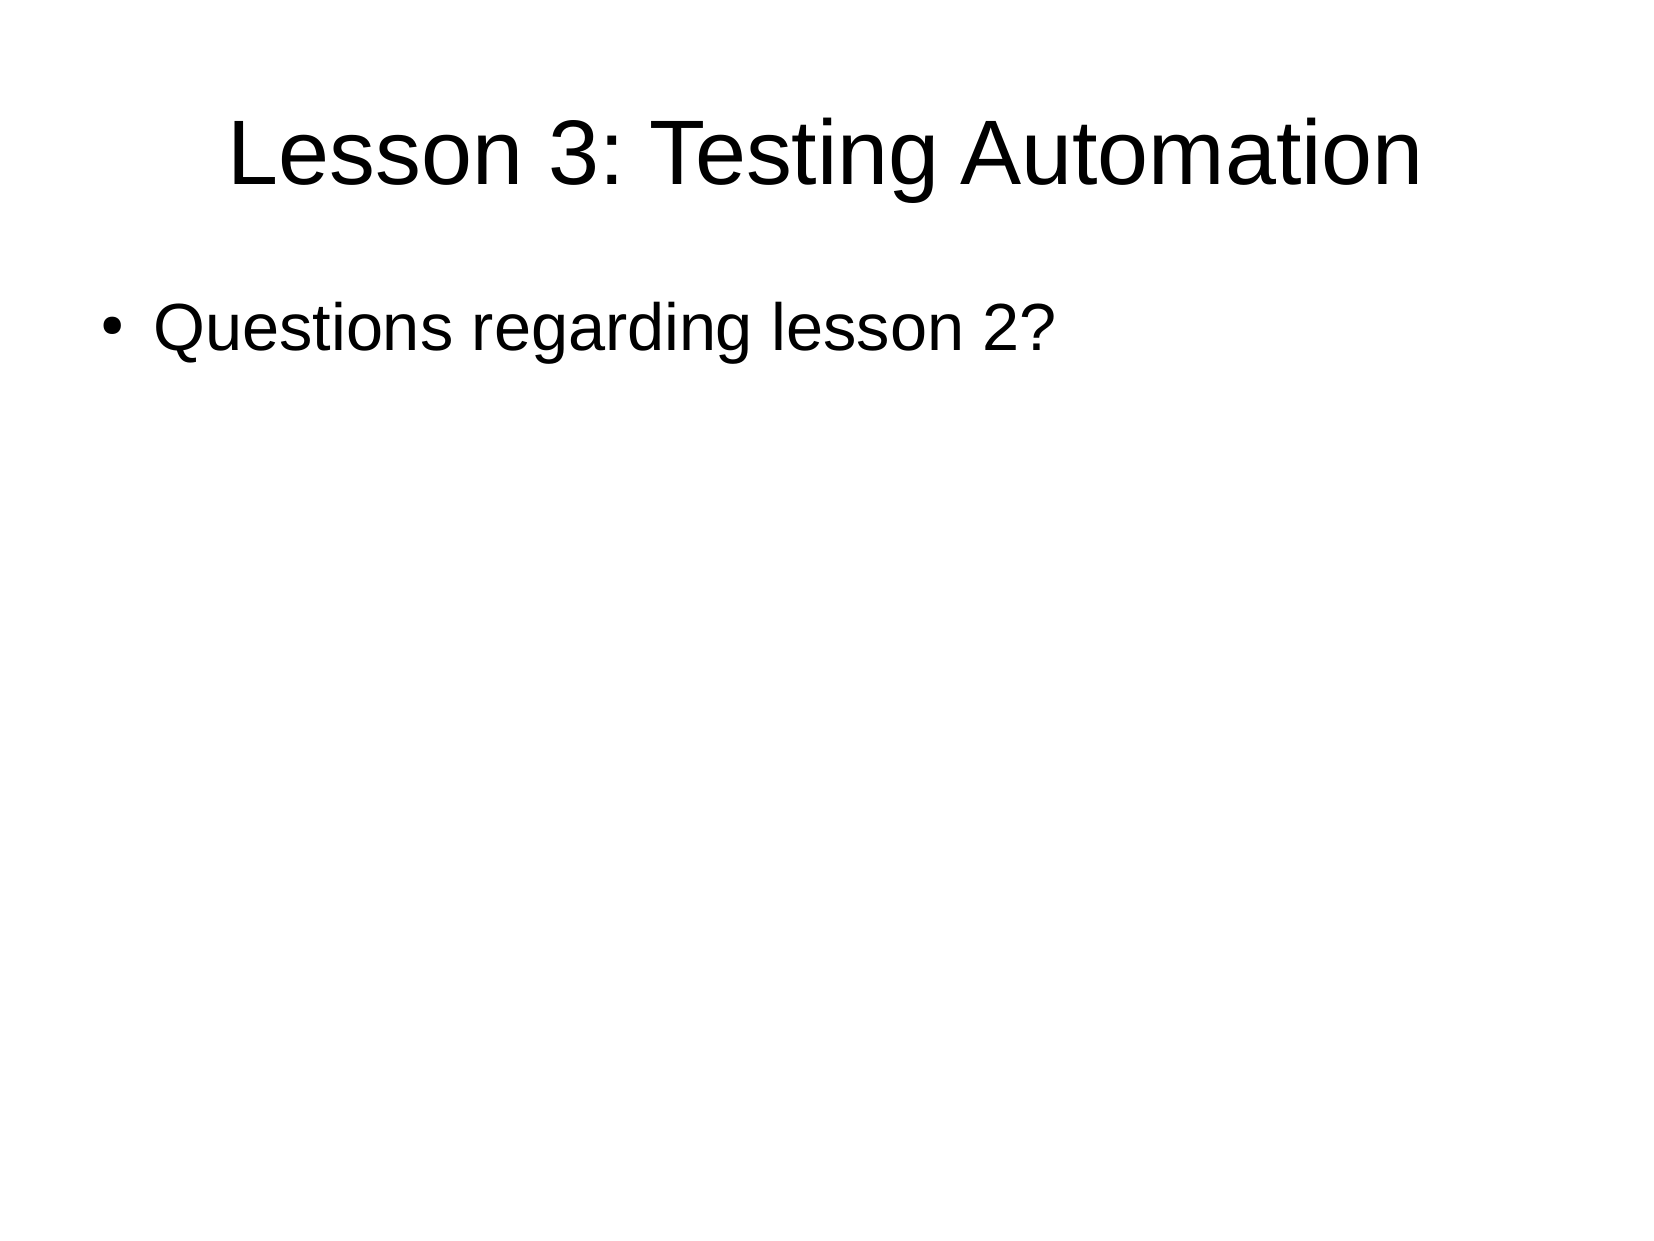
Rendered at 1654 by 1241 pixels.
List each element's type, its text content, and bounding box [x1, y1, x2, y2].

list Questions regarding lesson 2? [82, 290, 1571, 1010]
title Lesson 3: Testing Automation [82, 49, 1571, 257]
